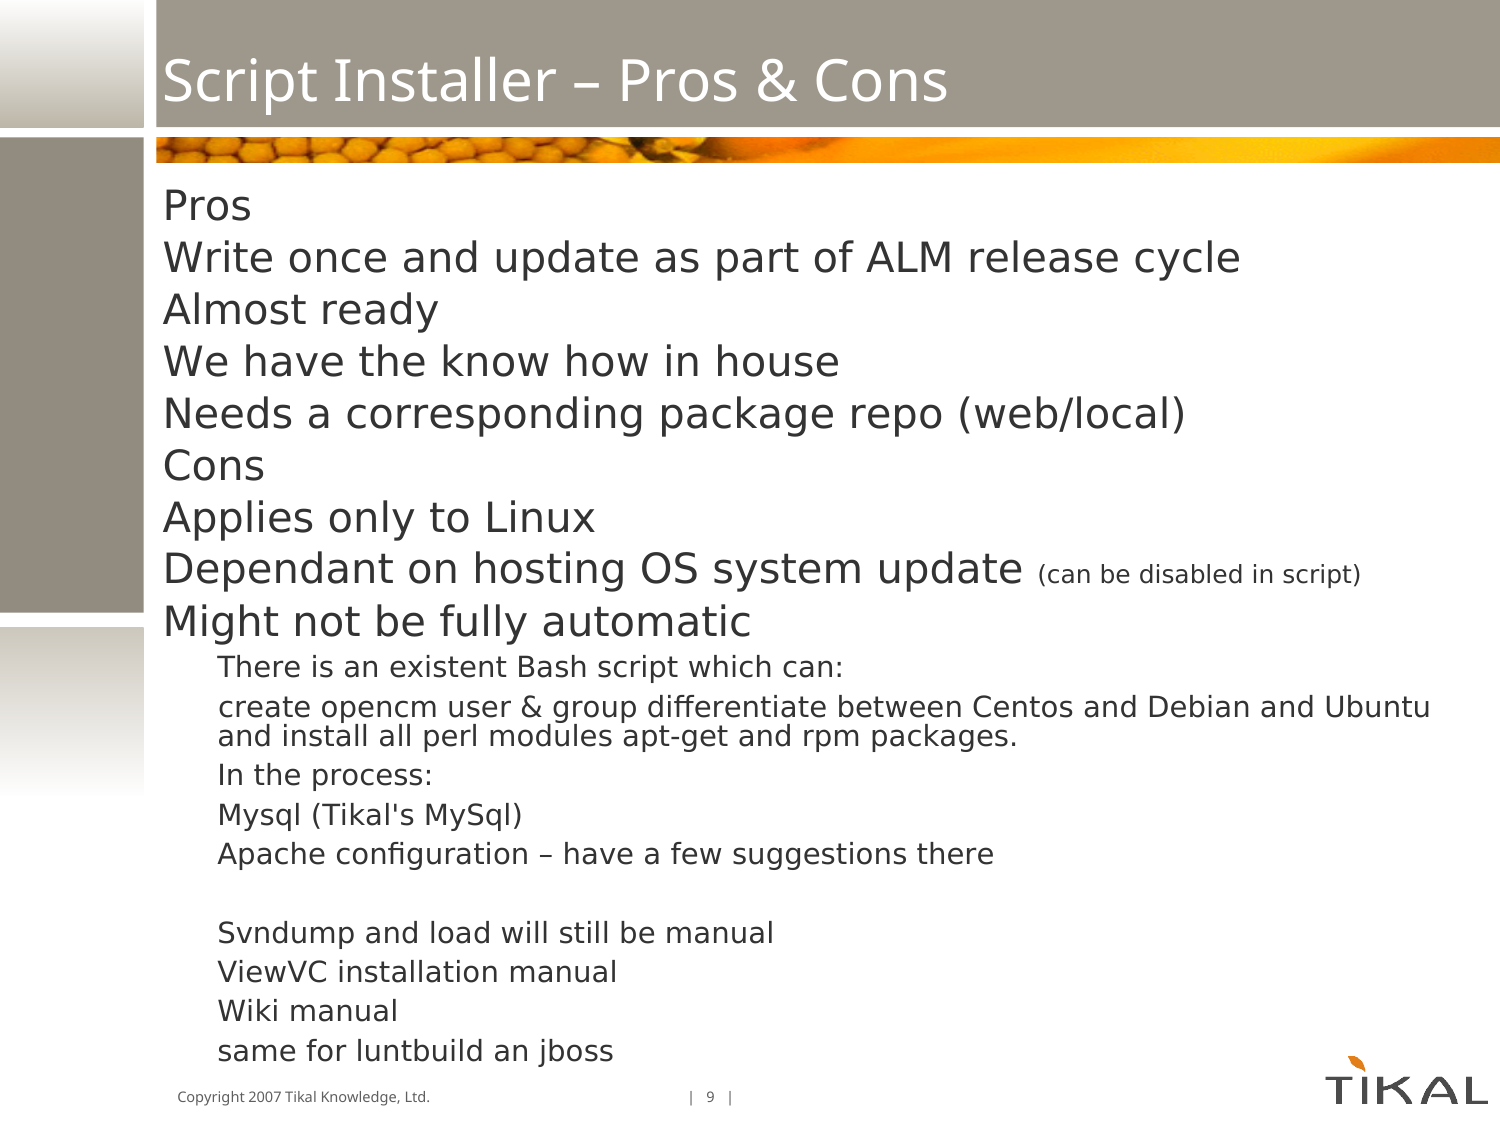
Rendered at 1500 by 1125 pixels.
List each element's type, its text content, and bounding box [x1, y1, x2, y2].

picture [1312, 1034, 1500, 1125]
text_box Pros Write once and update as part of ALM release cycle Almost ready We have the know how in house Needs a corresponding package repo (web/local) Cons Applies only to Linux Dependant on hosting OS system update (can be disabled in script) Might not be fully automatic There is an existent Bash script which can: create opencm user & group differentiate between Centos and Debian and Ubuntu and install all perl modules apt-get and rpm packages. In the process: Mysql (Tikal's MySql) Apache configuration – have a few suggestions there Svndump and load will still be manual ViewVC installation manual Wiki manual same for luntbuild an jboss [162, 187, 1475, 1023]
picture [156, 137, 1500, 163]
text_box Script Installer – Pros & Cons [162, 24, 1449, 125]
